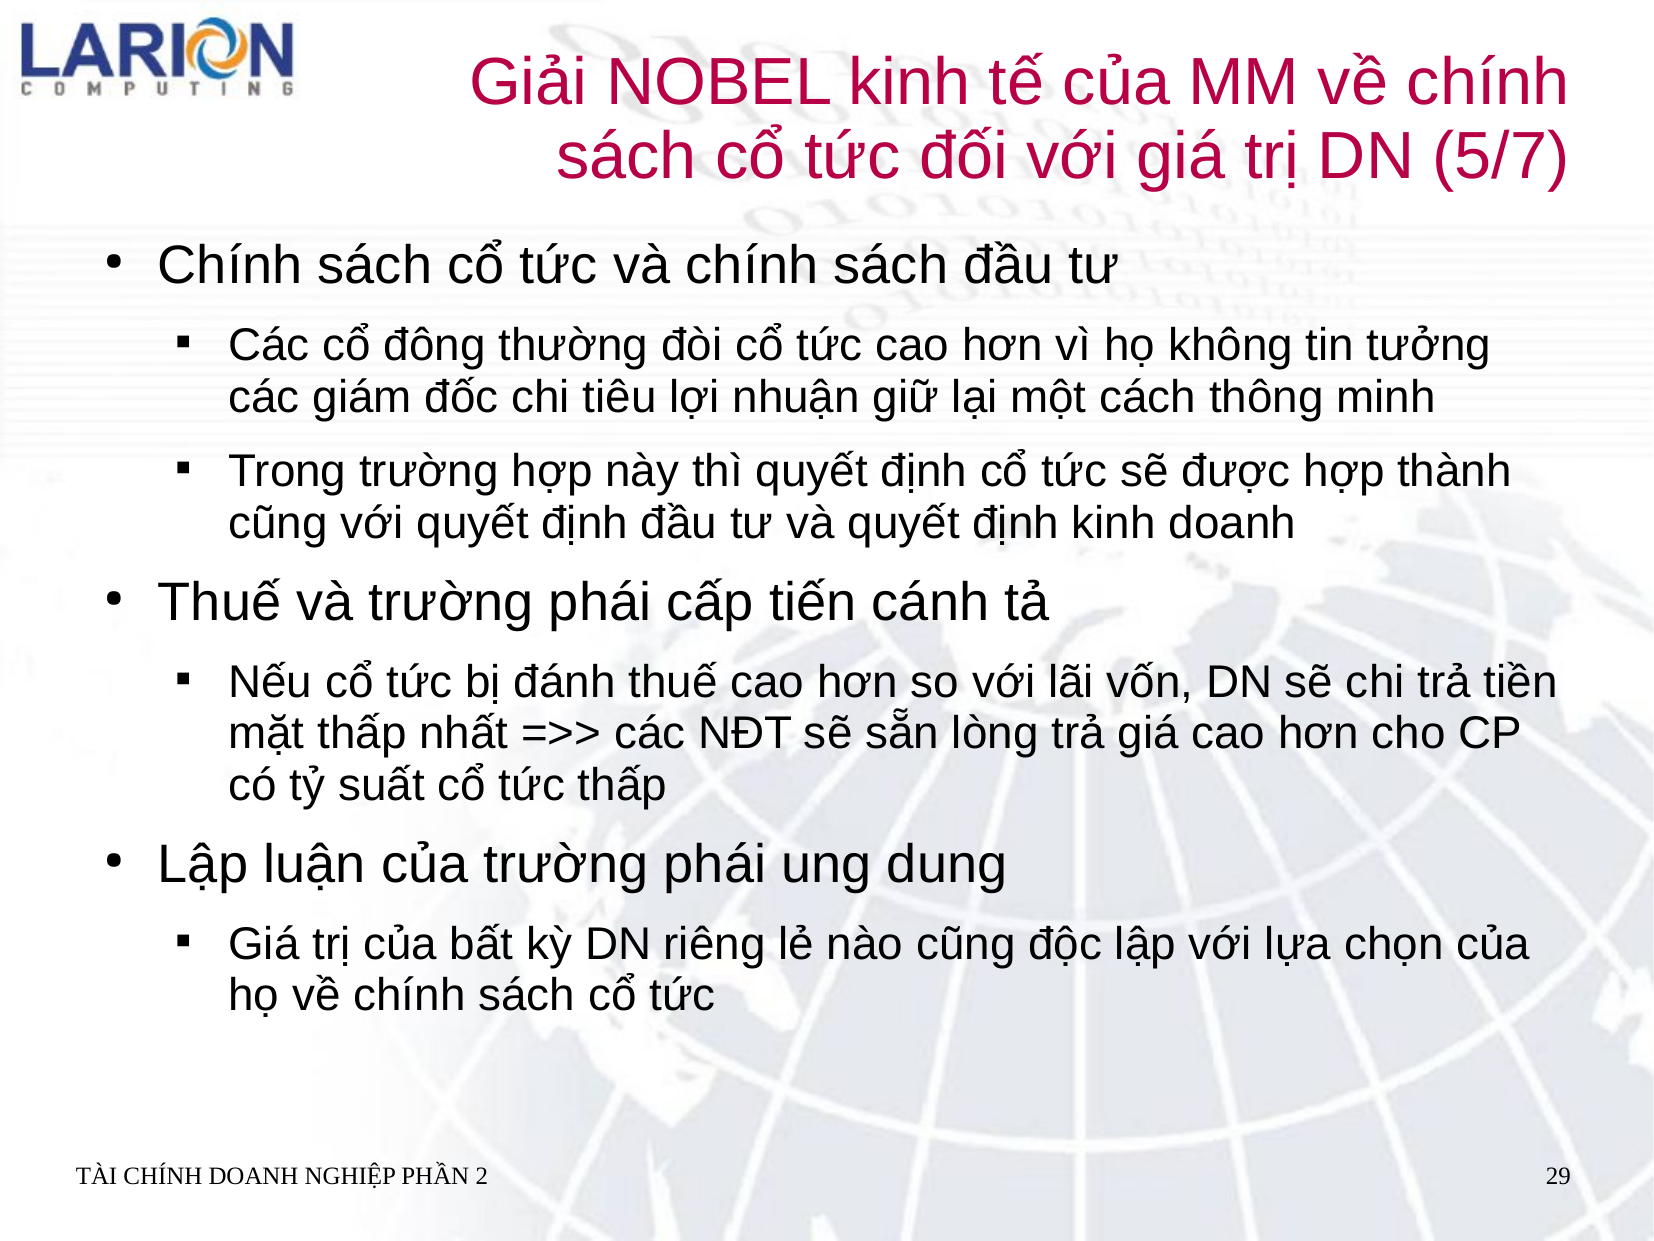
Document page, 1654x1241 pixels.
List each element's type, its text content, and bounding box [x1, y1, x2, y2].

list Chính sách cổ tức và chính sách đầu tư Các cổ đông thường đòi cổ tức cao hơn vì họ không tin tưởng các giám đốc chi tiêu lợi nhuận giữ lại một cách thông minh Trong trường hợp này thì quyết định cổ tức sẽ được hợp thành cũng với quyết định đầu tư và quyết định kinh doanh Thuế và trường phái cấp tiến cánh tả Nếu cổ tức bị đánh thuế cao hơn so với lãi vốn, DN sẽ chi trả tiền mặt thấp nhất =>> các NĐT sẽ sẵn lòng trả giá cao hơn cho CP có tỷ suất cổ tức thấp Lập luận của trường phái ung dung Giá trị của bất kỳ DN riêng lẻ nào cũng độc lập với lựa chọn của họ về chính sách cổ tức [86, 234, 1576, 1039]
picture [0, 0, 1654, 1241]
title Giải NOBEL kinh tế của MM về chính sách cổ tức đối với giá trị DN (5/7) [300, 43, 1571, 194]
